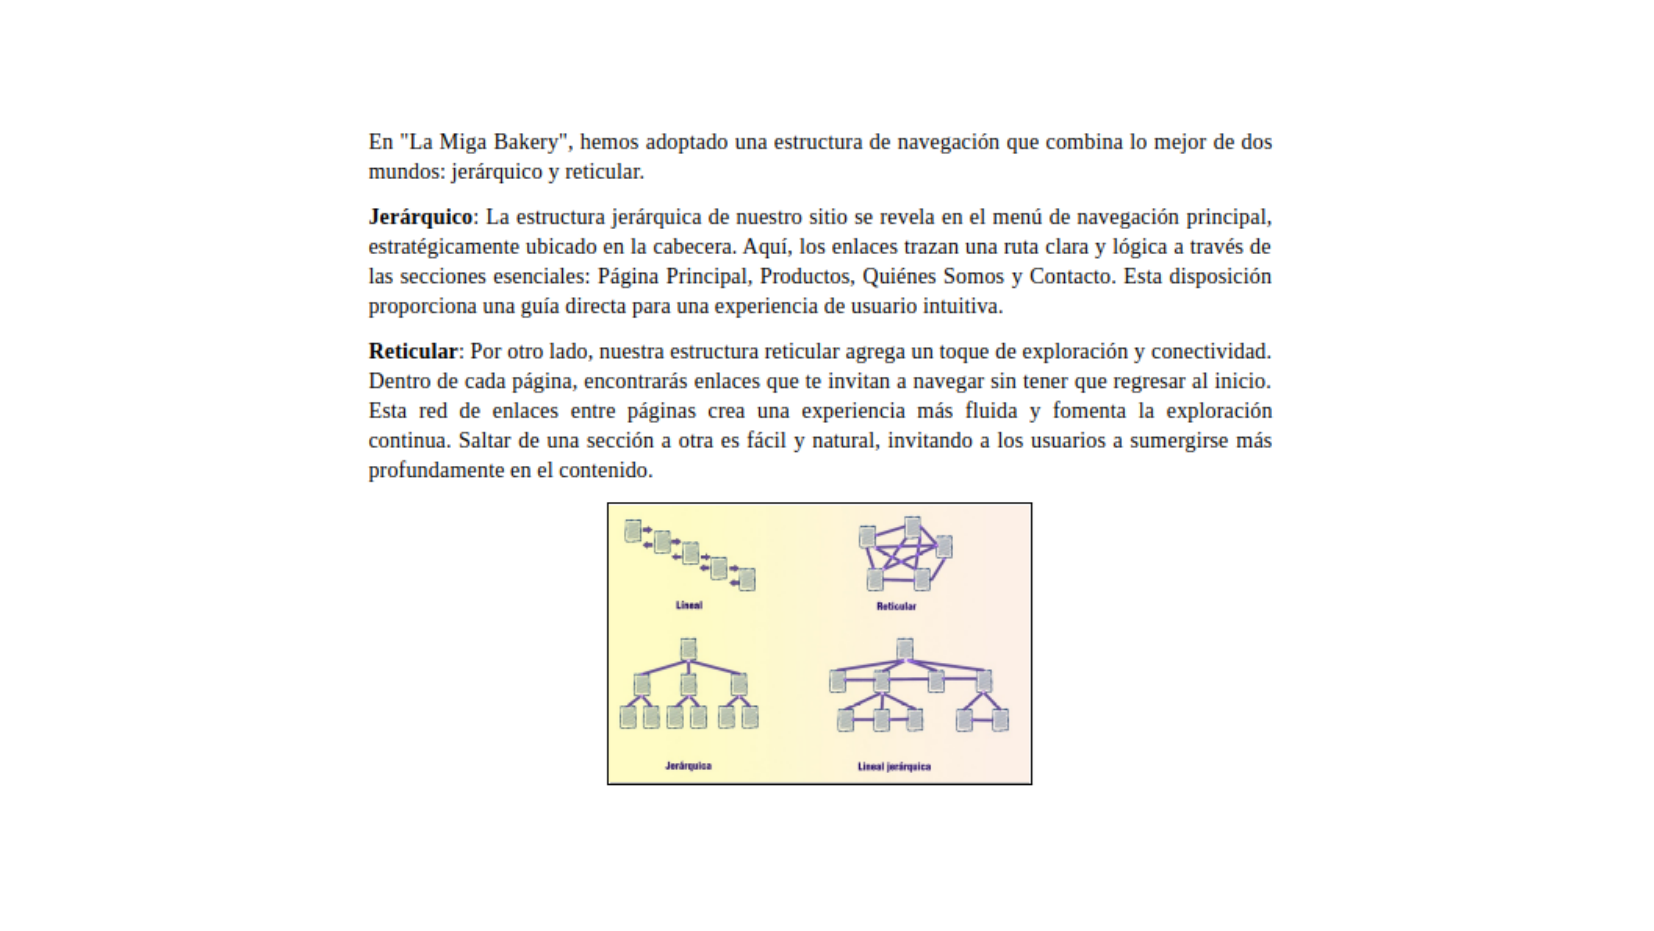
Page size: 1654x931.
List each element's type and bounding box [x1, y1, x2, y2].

picture [354, 118, 1297, 798]
